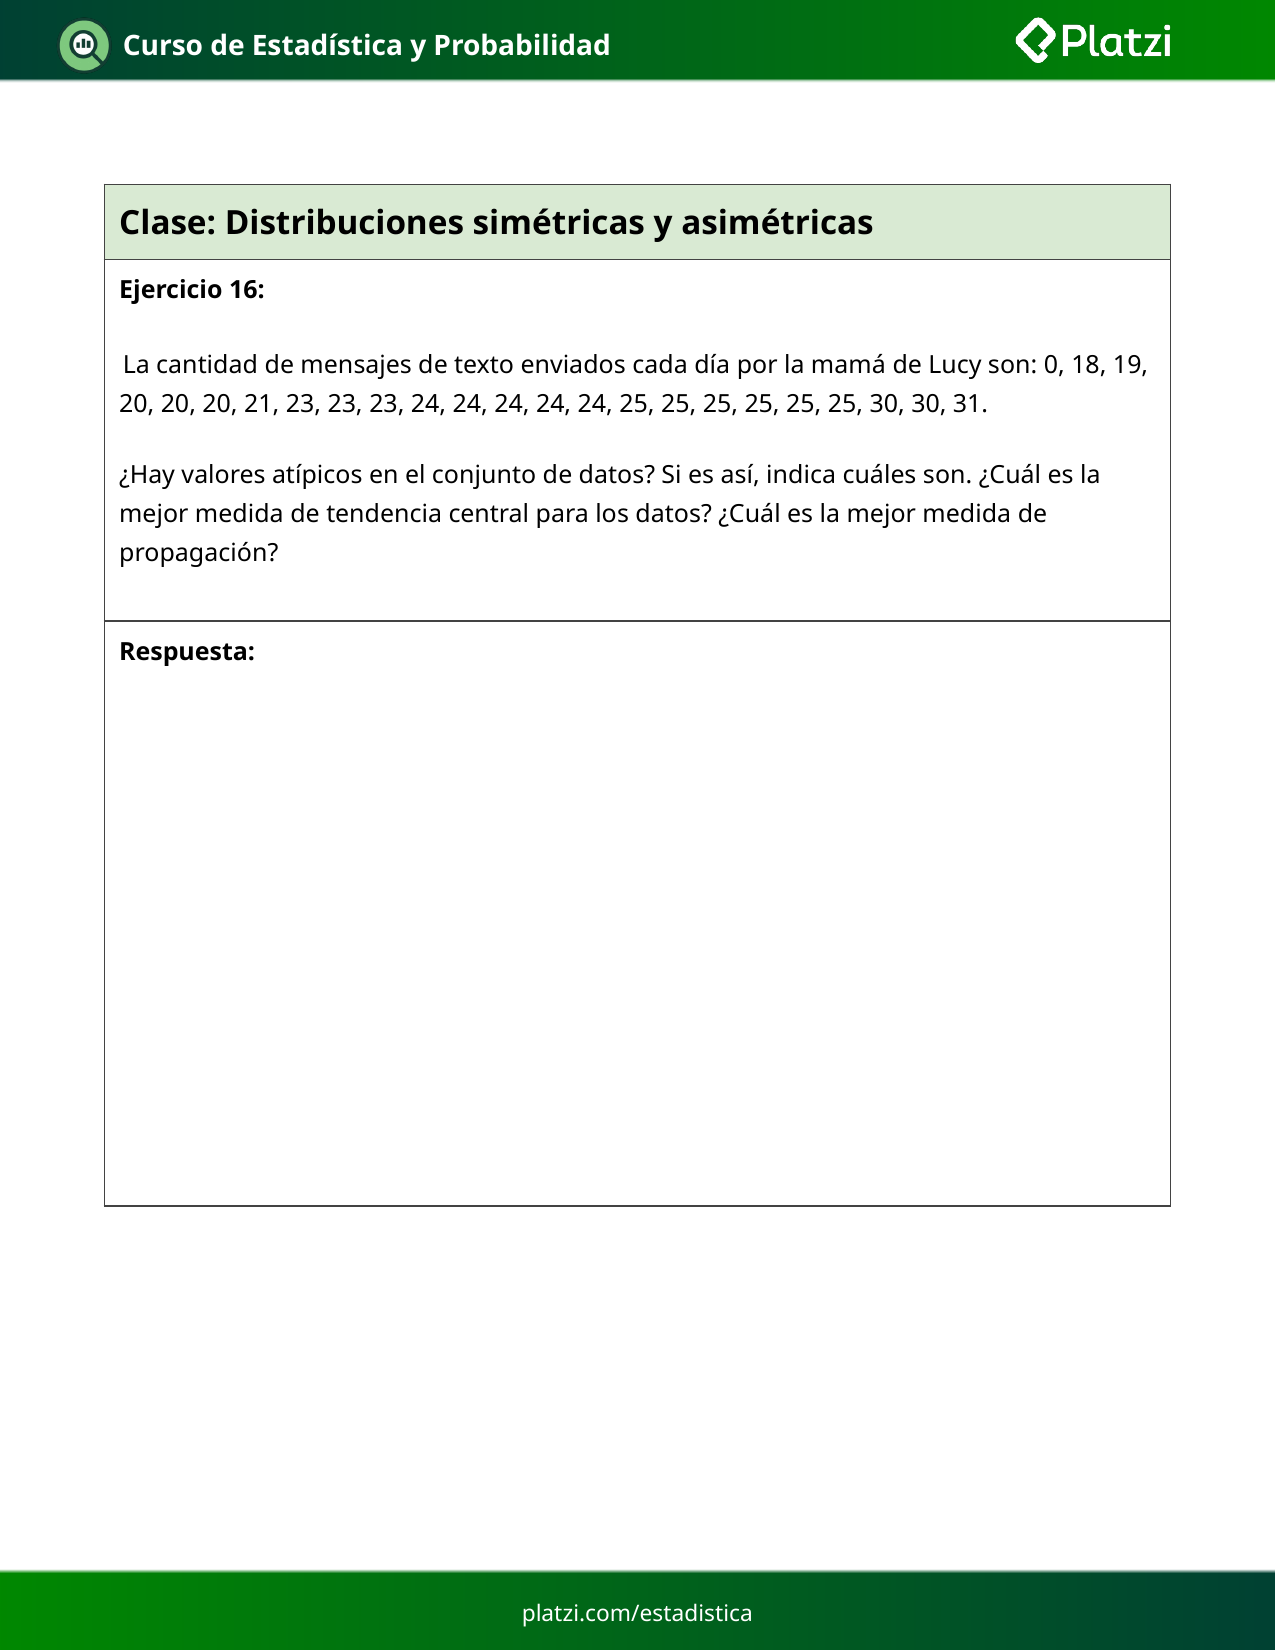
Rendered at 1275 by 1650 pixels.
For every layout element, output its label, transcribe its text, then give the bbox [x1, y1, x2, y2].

subtitle platzi.com/estadistica [200, 1571, 1075, 1650]
table_cell Respuesta: [105, 622, 1170, 1205]
title Curso de Estadística y Probabilidad [101, 6, 976, 86]
picture [0, 0, 1275, 1650]
table_header Clase: Distribuciones simétricas y asimétricas [105, 185, 1170, 259]
table_cell Ejercicio 16: La cantidad de mensajes de texto enviados cada día por la mamá de Lucy son: 0, 18, 19, 20, 20, 20, 21, 23, 23, 23, 24, 24, 24, 24, 24, 25, 25, 25, 25, 25, 25, 30, 30, 31. ¿Hay valores atípicos en el conjunto de datos? Si es así, indica cuáles son. ¿Cuál es la mejor medida de tendencia central para los datos? ¿Cuál es la mejor medida de propagación? [105, 260, 1170, 620]
